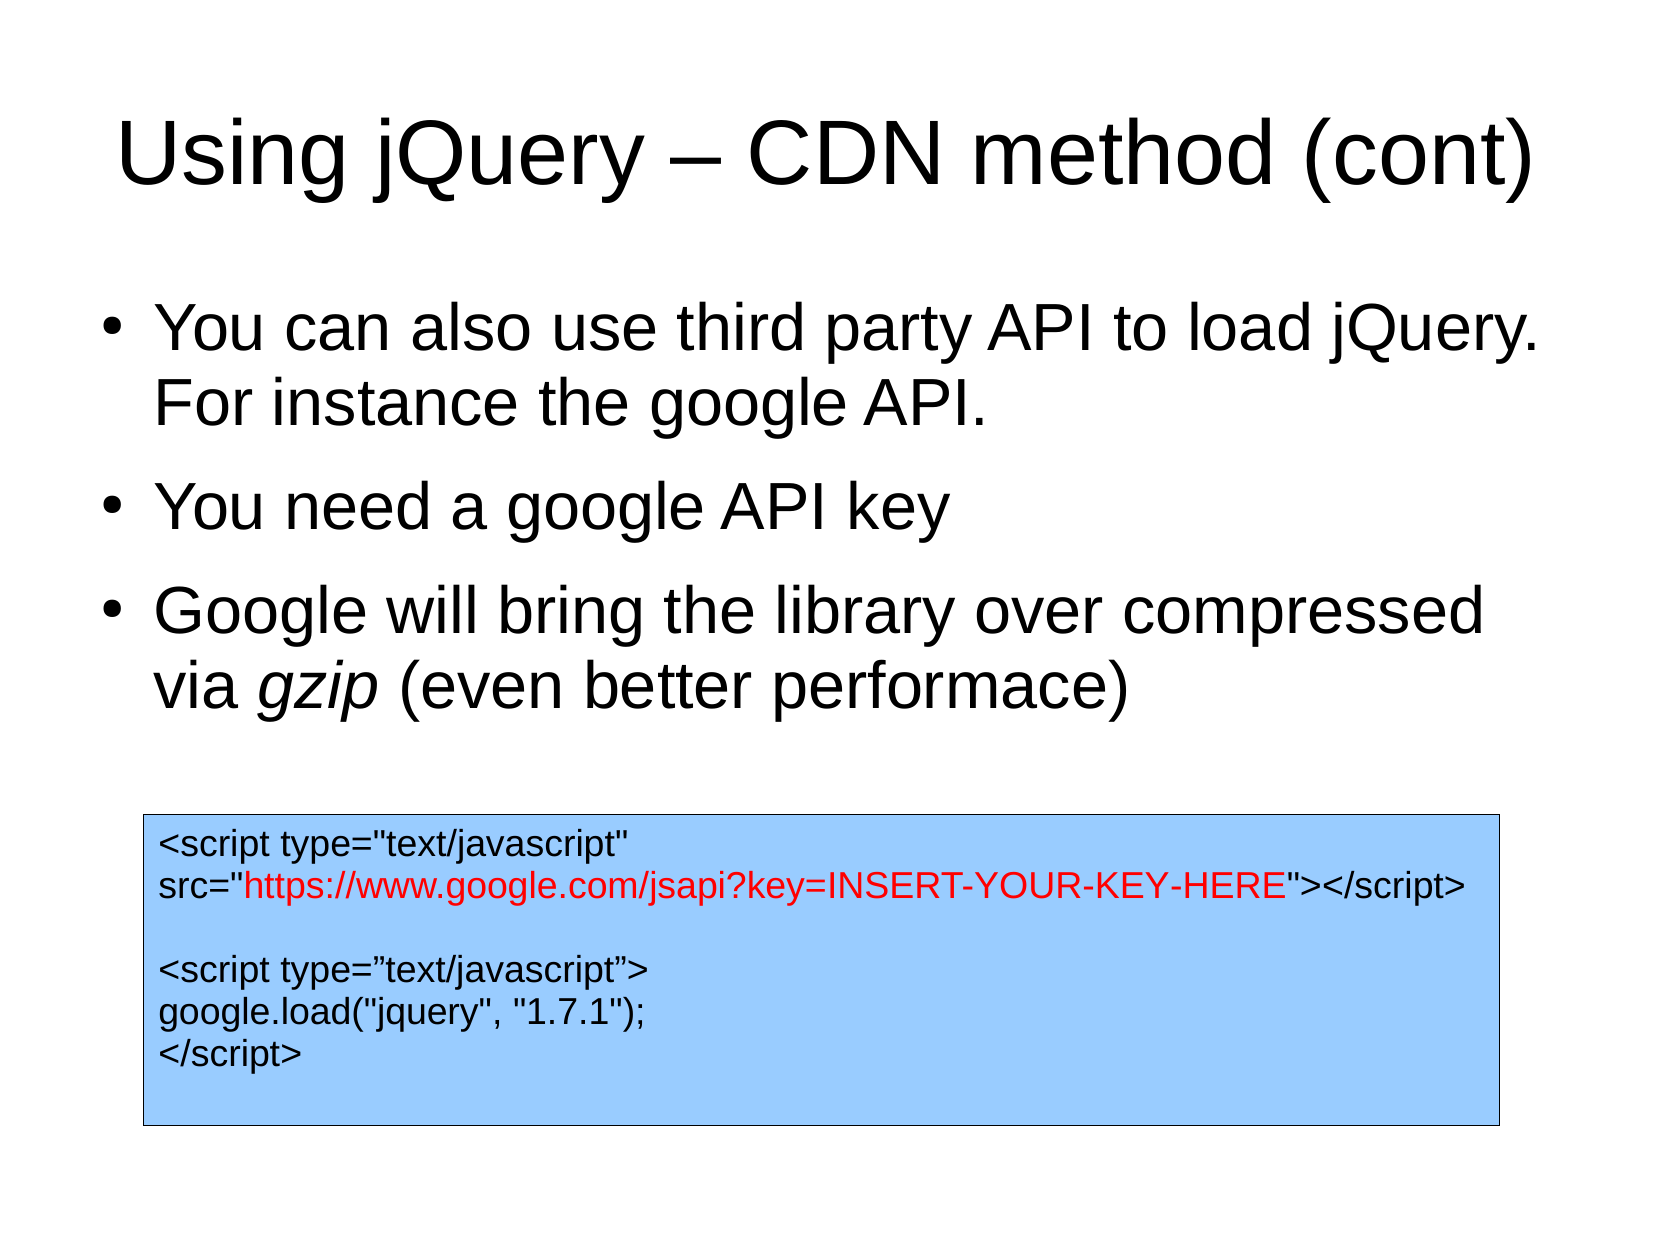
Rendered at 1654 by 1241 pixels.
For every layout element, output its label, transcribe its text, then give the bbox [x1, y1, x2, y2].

title Using jQuery – CDN method (cont) [82, 49, 1571, 257]
text_box <script type="text/javascript" src="https://www.google.com/jsapi?key=INSERT-YOUR-KEY-HERE"></script> <script type=”text/javascript”> google.load("jquery", "1.7.1"); </script> [143, 814, 1500, 1126]
list You can also use third party API to load jQuery. For instance the google API. You need a google API key Google will bring the library over compressed via gzip (even better performace) [82, 290, 1571, 1094]
